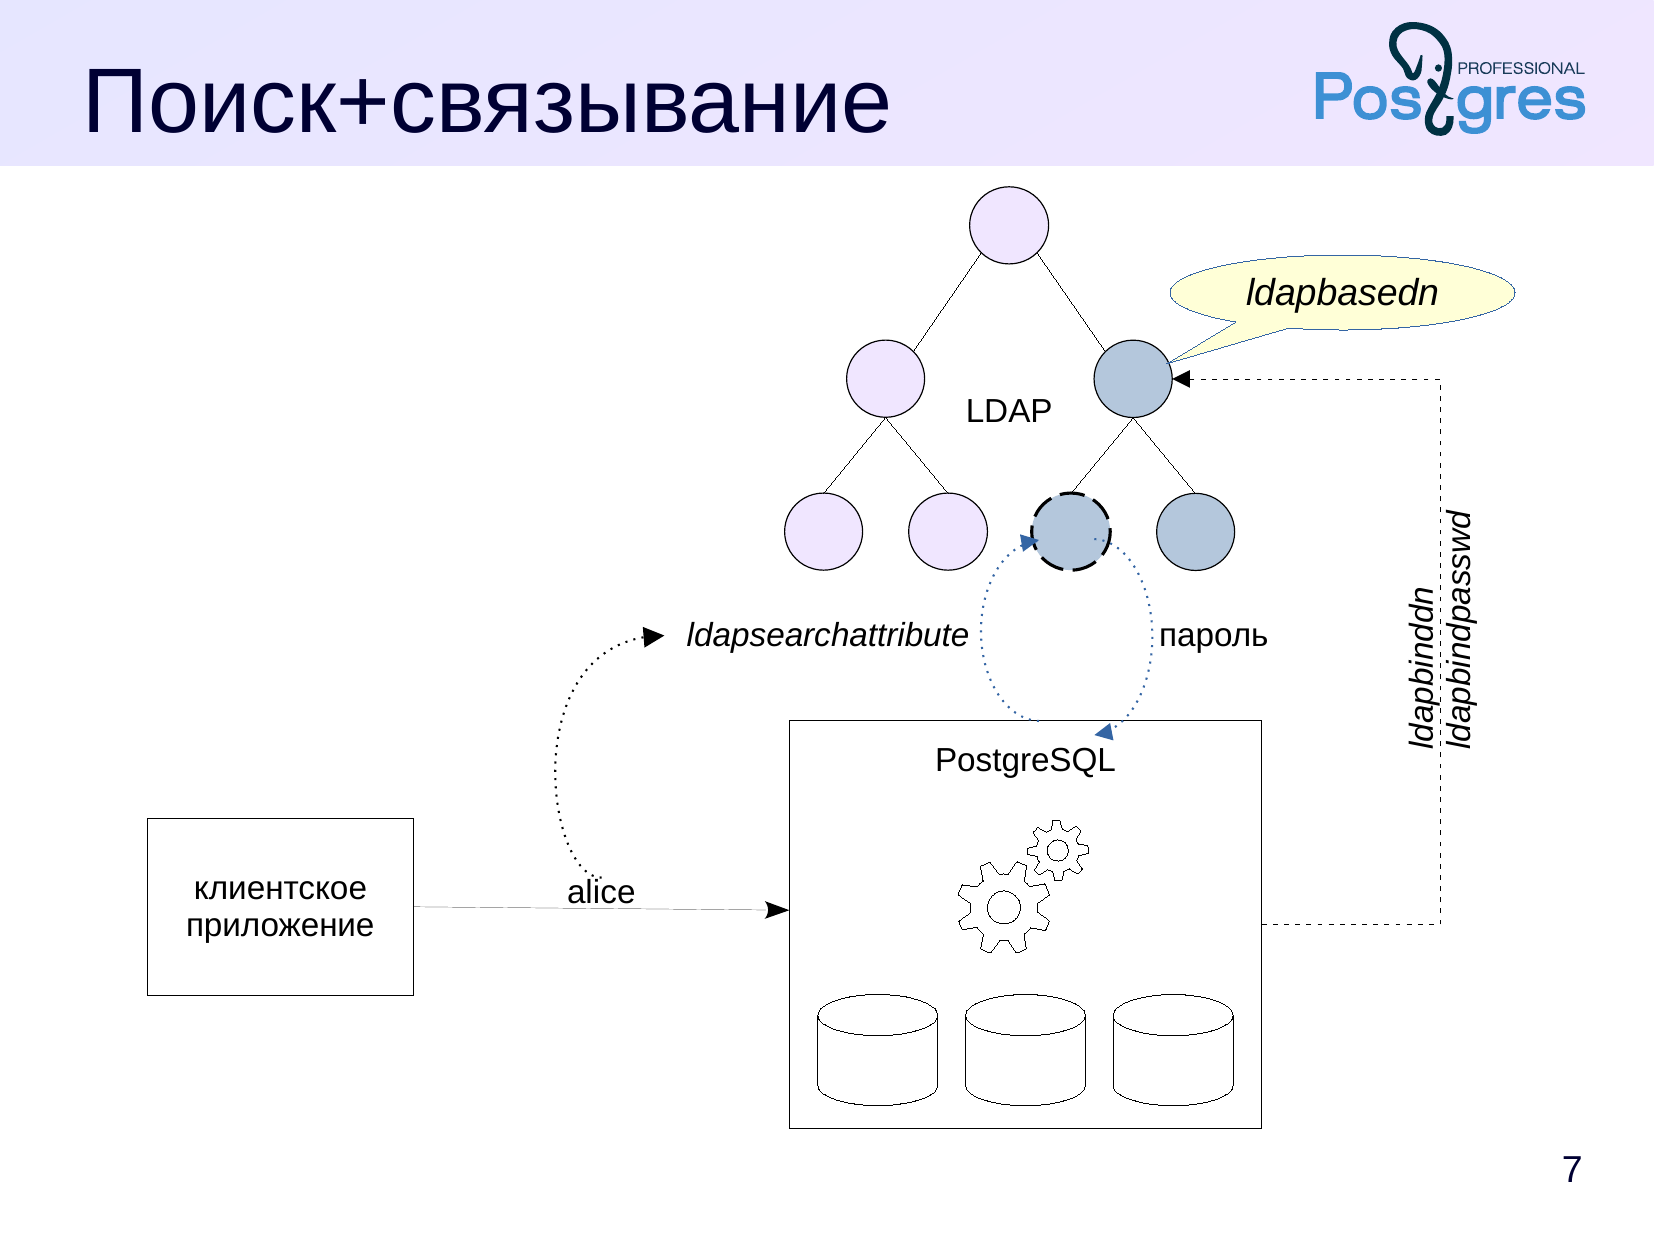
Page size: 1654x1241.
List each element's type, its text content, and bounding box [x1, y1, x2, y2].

text_box [969, 186, 1049, 264]
text_box LDAP [943, 384, 1076, 445]
text_box [1094, 340, 1173, 418]
text_box клиентское приложение [147, 818, 414, 996]
text_box PostgreSQL [789, 720, 1262, 1129]
text_box пароль [1140, 608, 1288, 663]
text_box ldapsearchattribute [664, 608, 993, 663]
text_box [1027, 820, 1089, 881]
text_box ldapbasedn [1166, 255, 1516, 364]
text_box [908, 493, 988, 571]
text_box [1156, 493, 1235, 571]
title Поиск+связывание [82, 49, 1252, 153]
text_box [958, 861, 1050, 953]
text_box [965, 1017, 1086, 1106]
text_box [784, 493, 863, 571]
text_box [1031, 493, 1111, 571]
text_box [817, 1016, 938, 1106]
text_box ldapbinddn ldapbindpasswd [1395, 494, 1485, 765]
text_box [846, 340, 925, 418]
text_box [1113, 1016, 1234, 1106]
